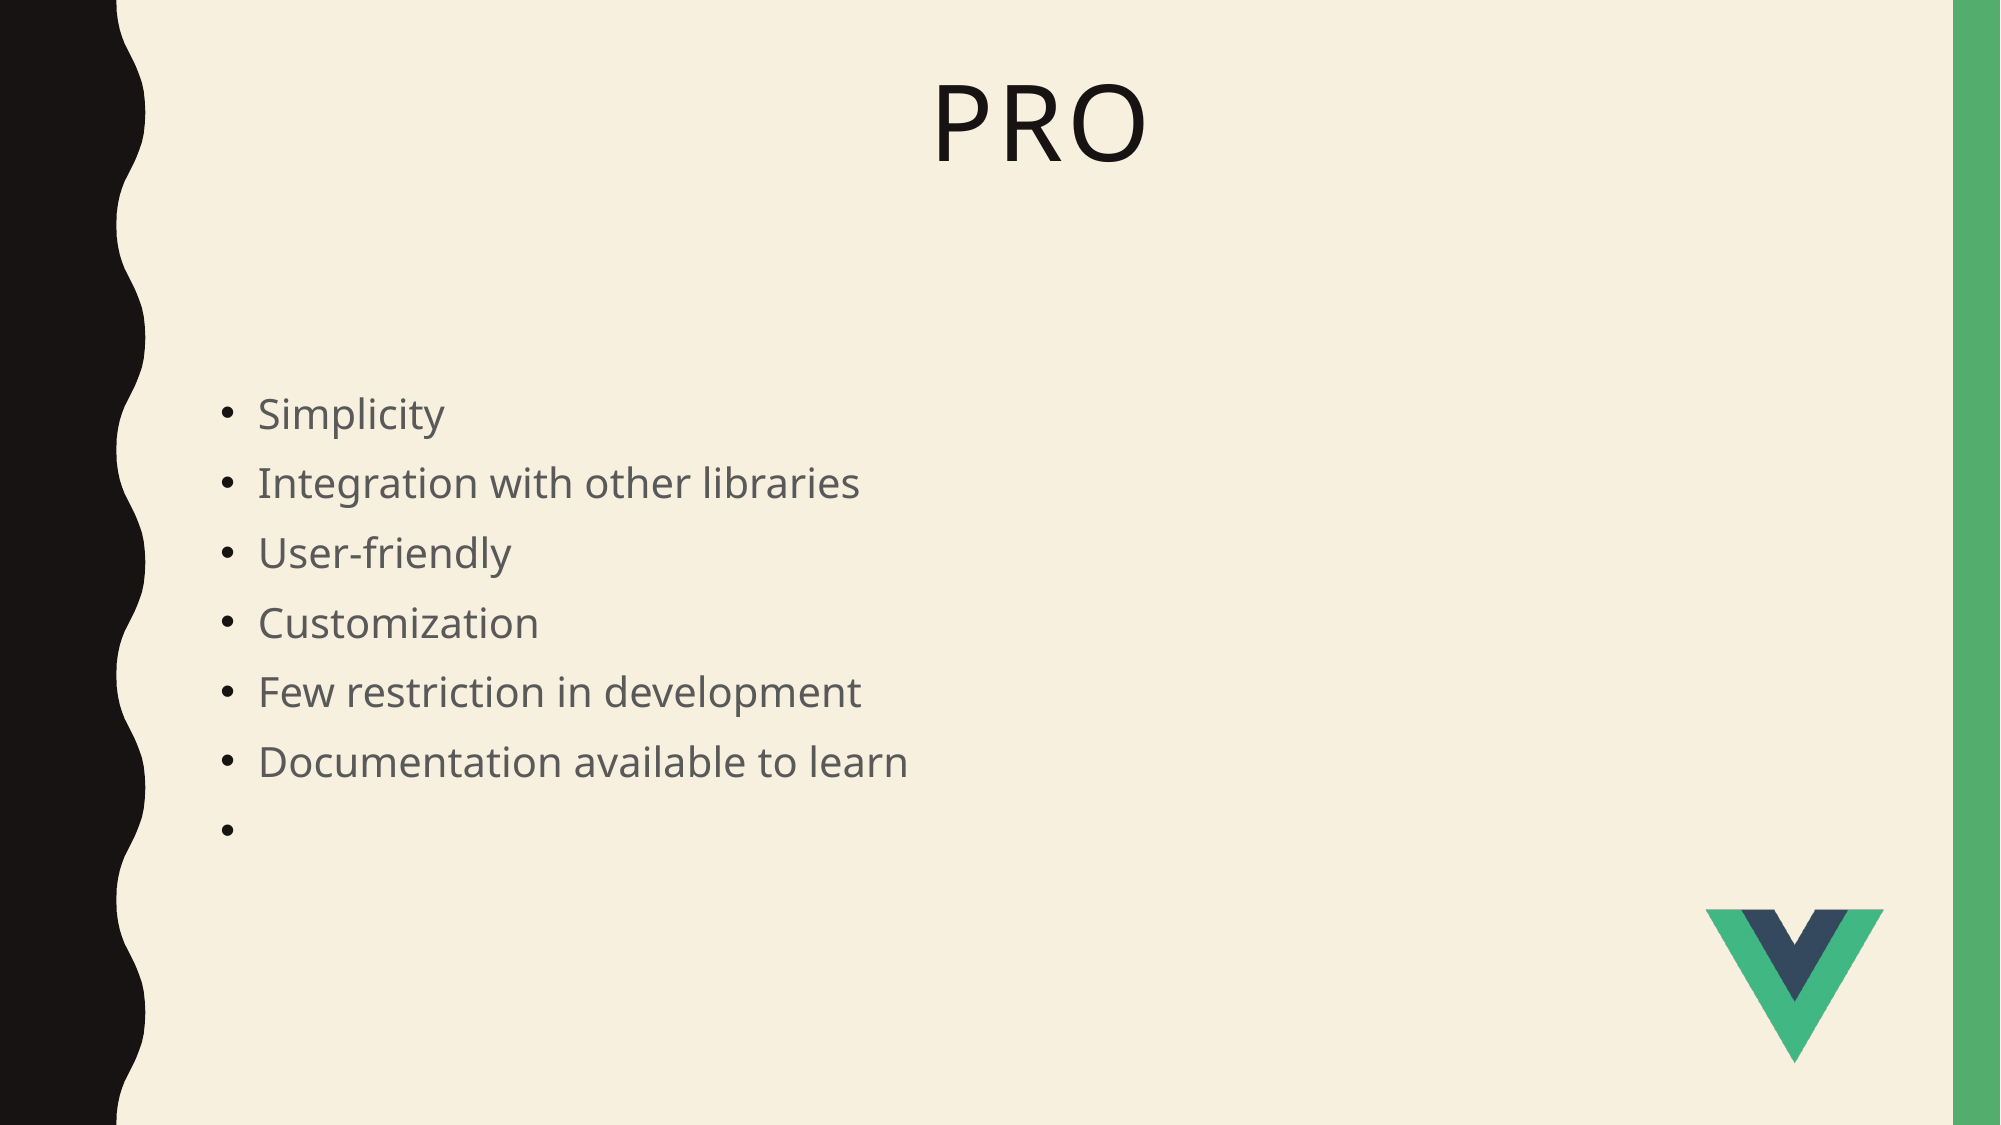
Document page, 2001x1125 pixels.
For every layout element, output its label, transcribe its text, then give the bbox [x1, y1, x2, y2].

list Simplicity Integration with other libraries User-friendly Customization Few restriction in development Documentation available to learn [205, 375, 1876, 965]
title PRO [205, 62, 1876, 308]
picture [1661, 853, 1928, 1120]
